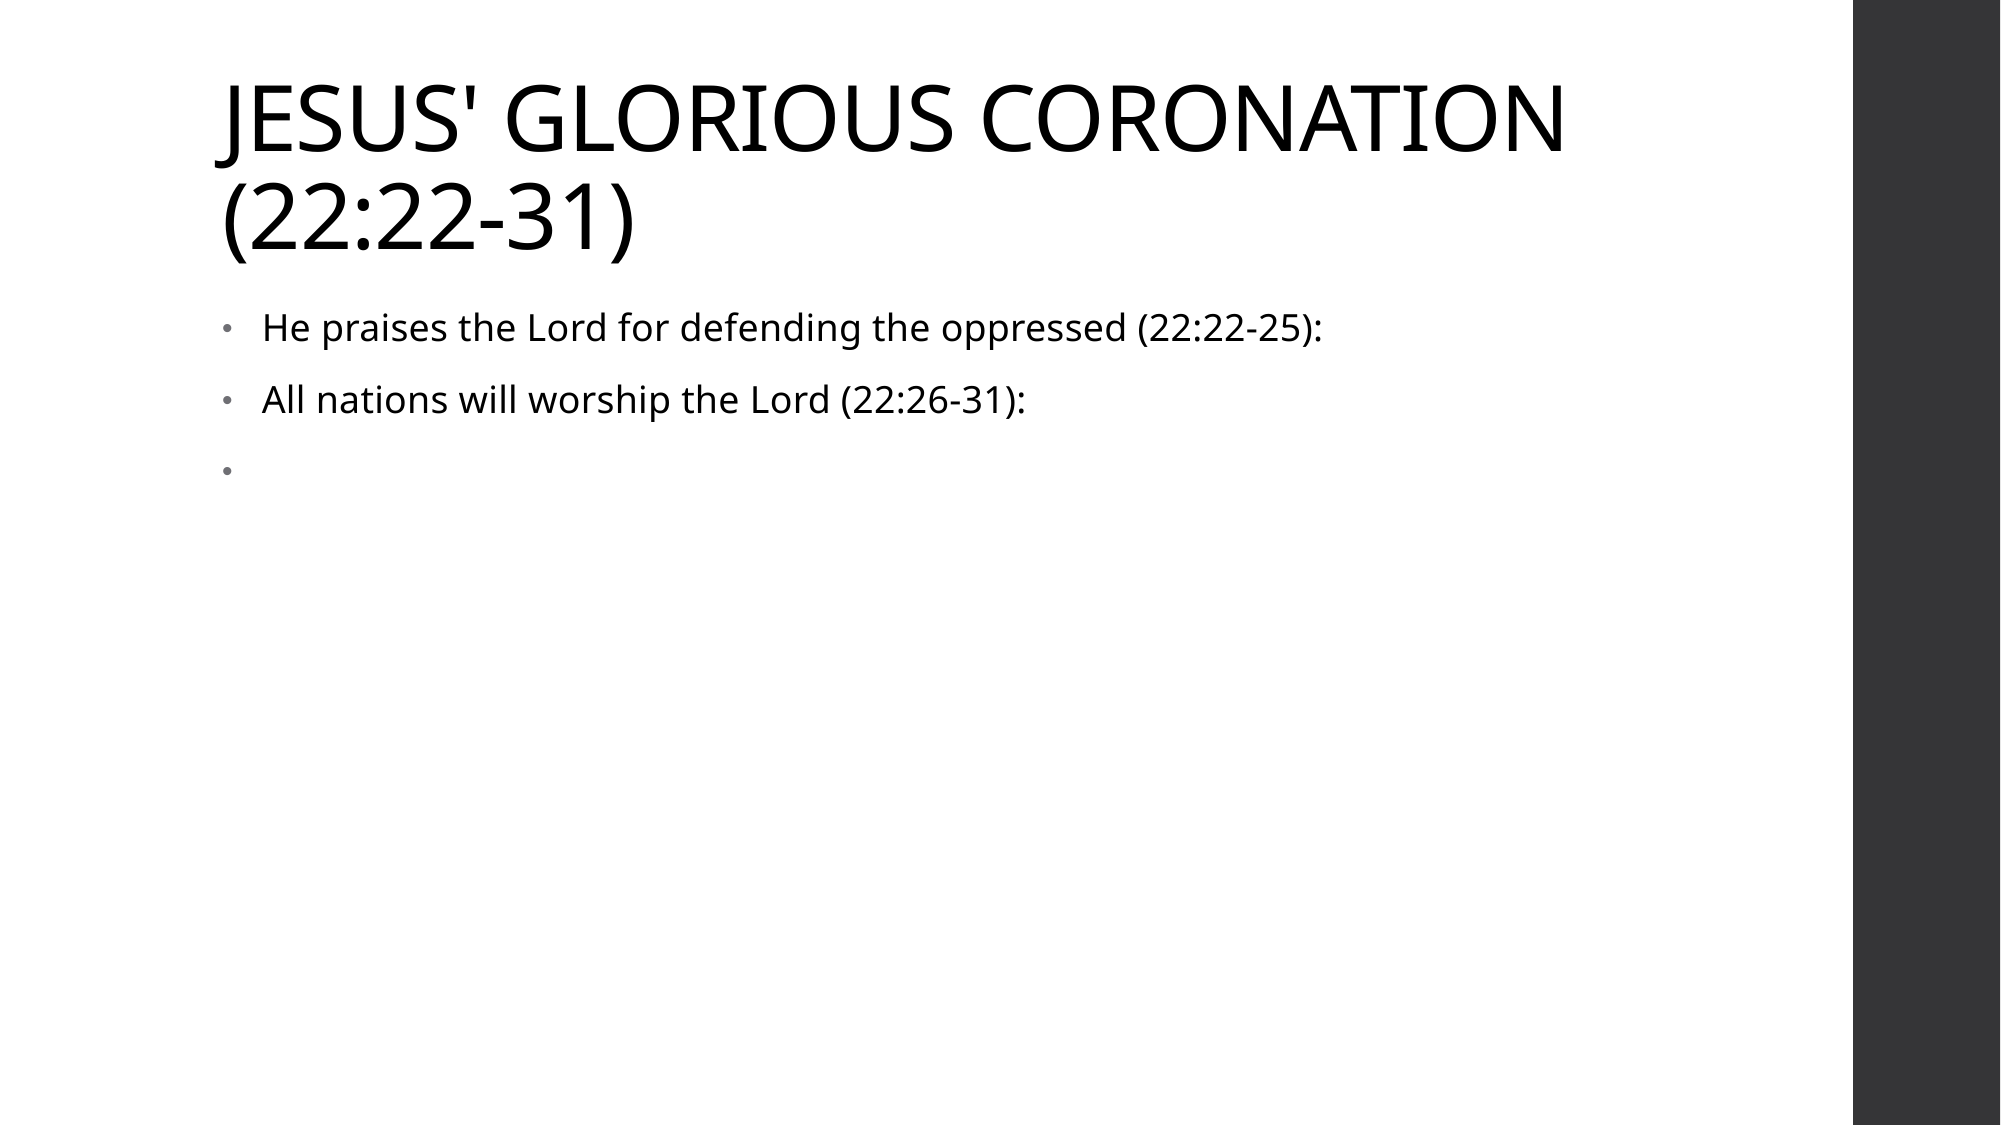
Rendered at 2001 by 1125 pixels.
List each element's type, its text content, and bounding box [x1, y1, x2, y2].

list He praises the Lord for defending the oppressed (22:22-25): All nations will worship the Lord (22:26-31): [206, 299, 1617, 1014]
title JESUS' GLORIOUS CORONATION (22:22-31) [206, 60, 1797, 278]
